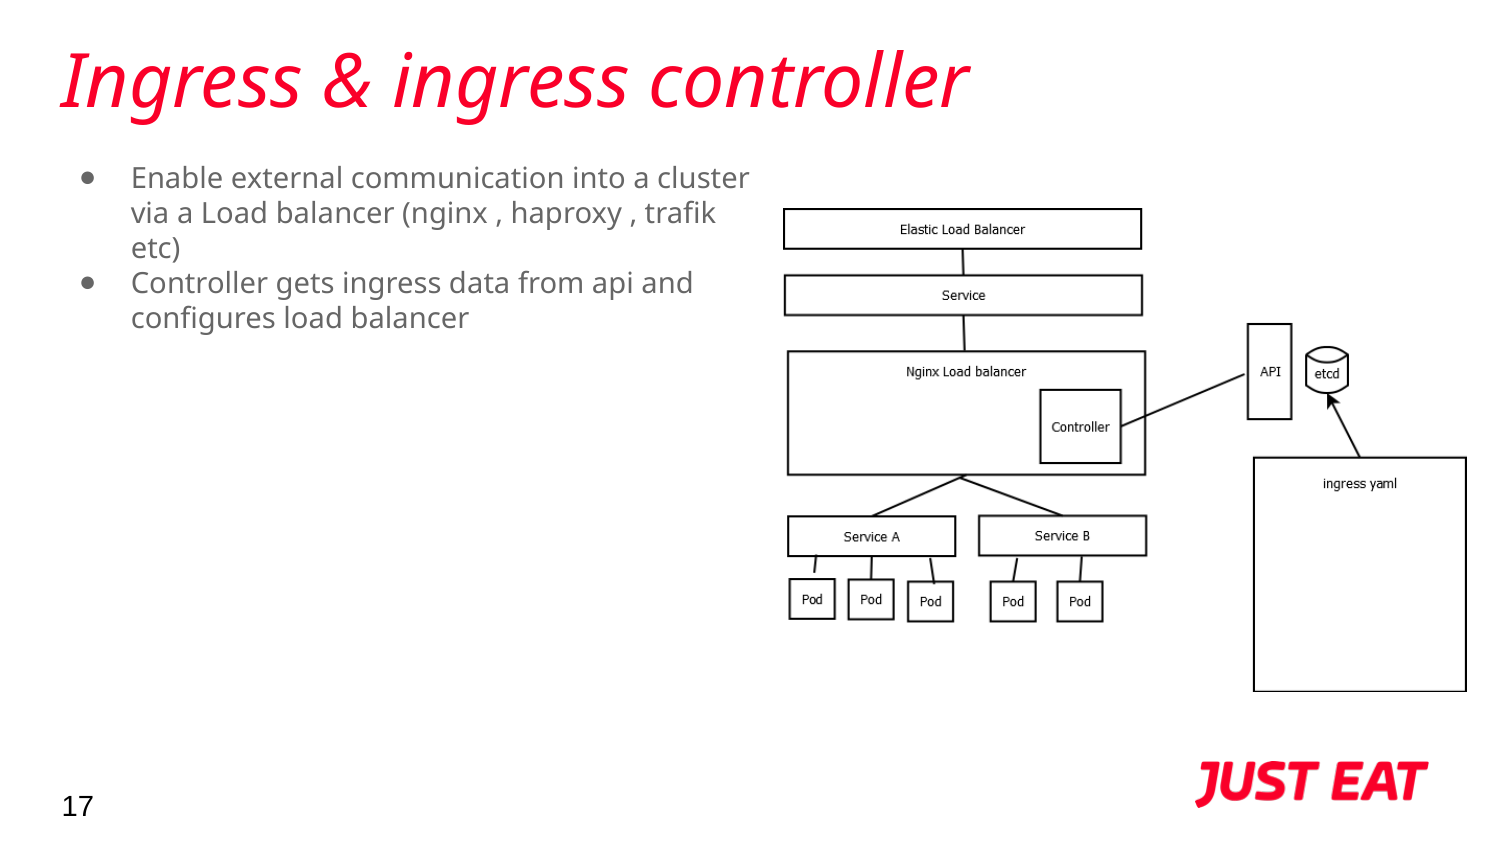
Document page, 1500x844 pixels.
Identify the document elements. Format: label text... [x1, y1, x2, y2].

picture [783, 208, 1467, 692]
title Ingress & ingress controller [46, 17, 1429, 158]
picture [1195, 761, 1429, 808]
list Enable external communication into a cluster via a Load balancer (nginx , haproxy , trafik etc) Controller gets ingress data from api and configures load balancer [40, 144, 780, 729]
slide_number <number> [46, 782, 397, 828]
